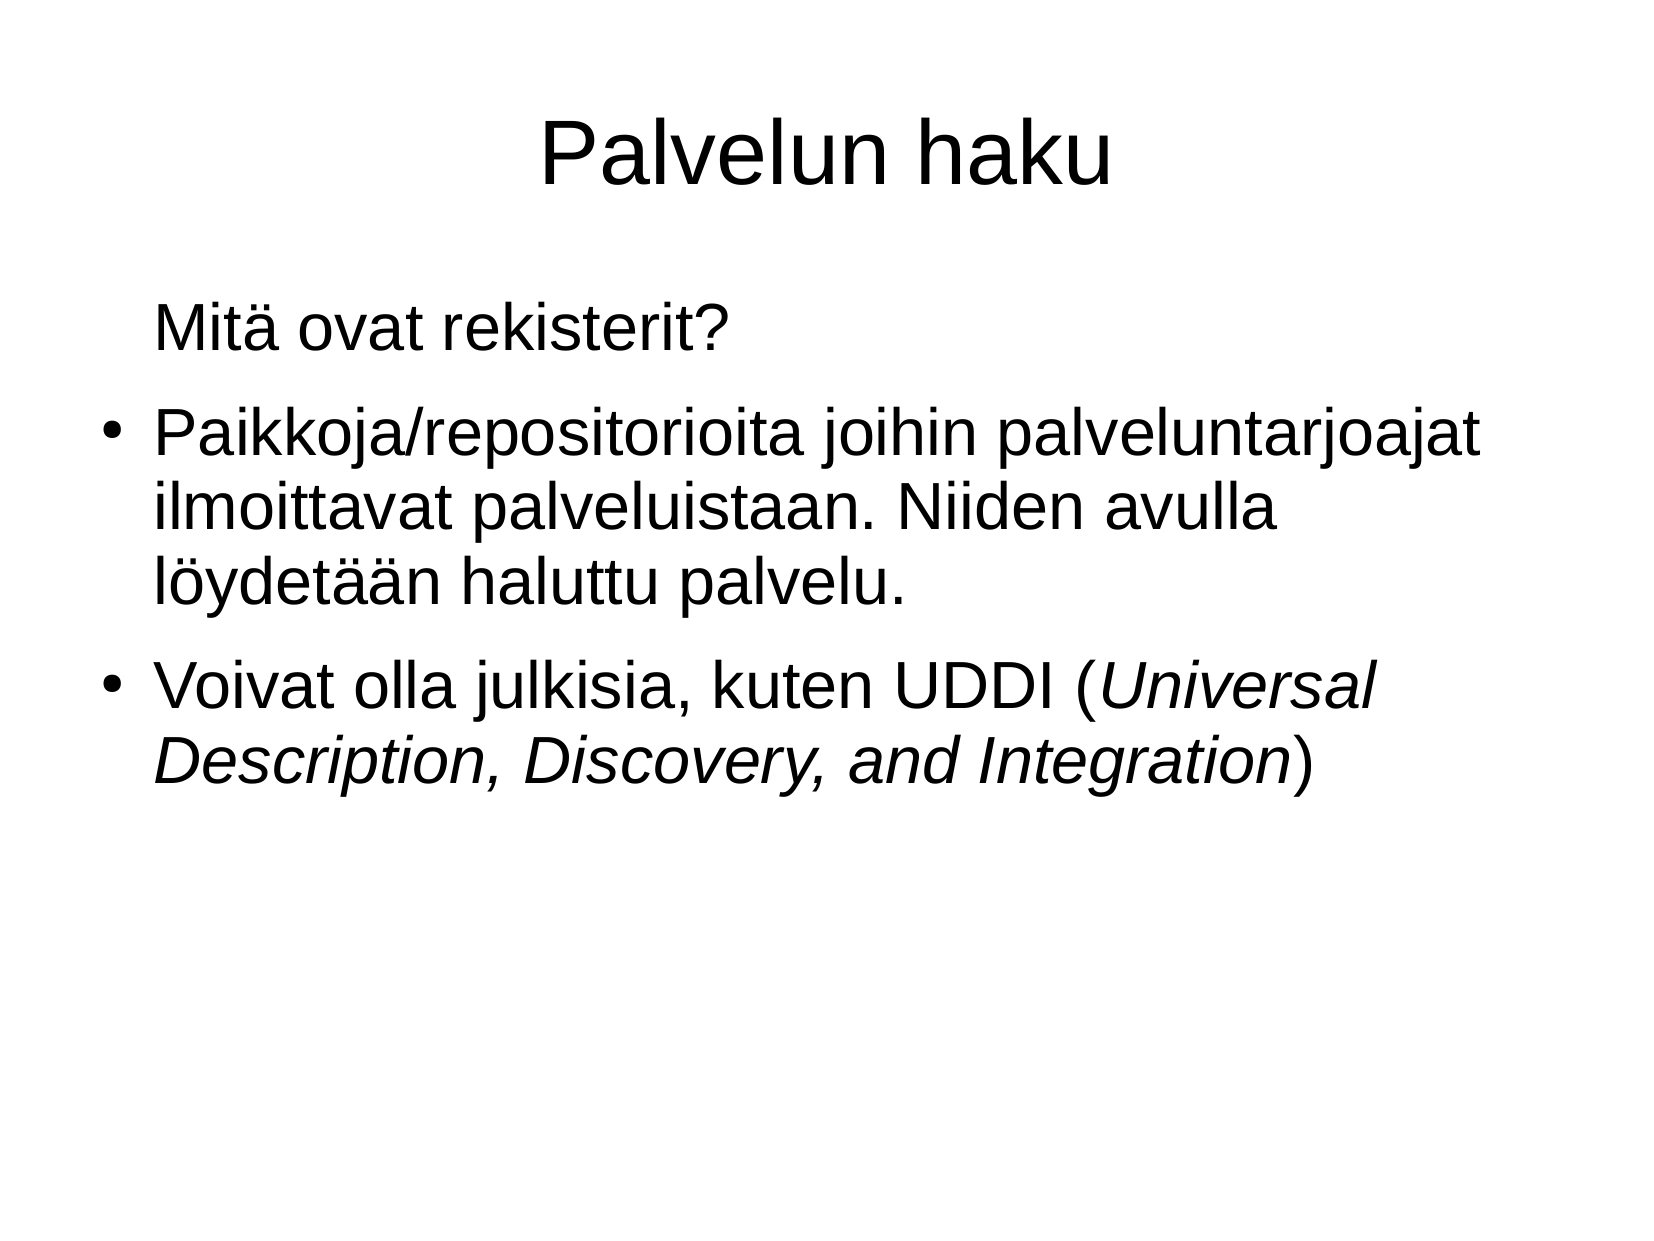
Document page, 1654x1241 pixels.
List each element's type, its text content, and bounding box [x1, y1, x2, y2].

title Palvelun haku [82, 49, 1571, 257]
list Mitä ovat rekisterit? Paikkoja/repositorioita joihin palveluntarjoajat ilmoittavat palveluistaan. Niiden avulla löydetään haluttu palvelu. Voivat olla julkisia, kuten UDDI (Universal Description, Discovery, and Integration) [82, 290, 1571, 1010]
